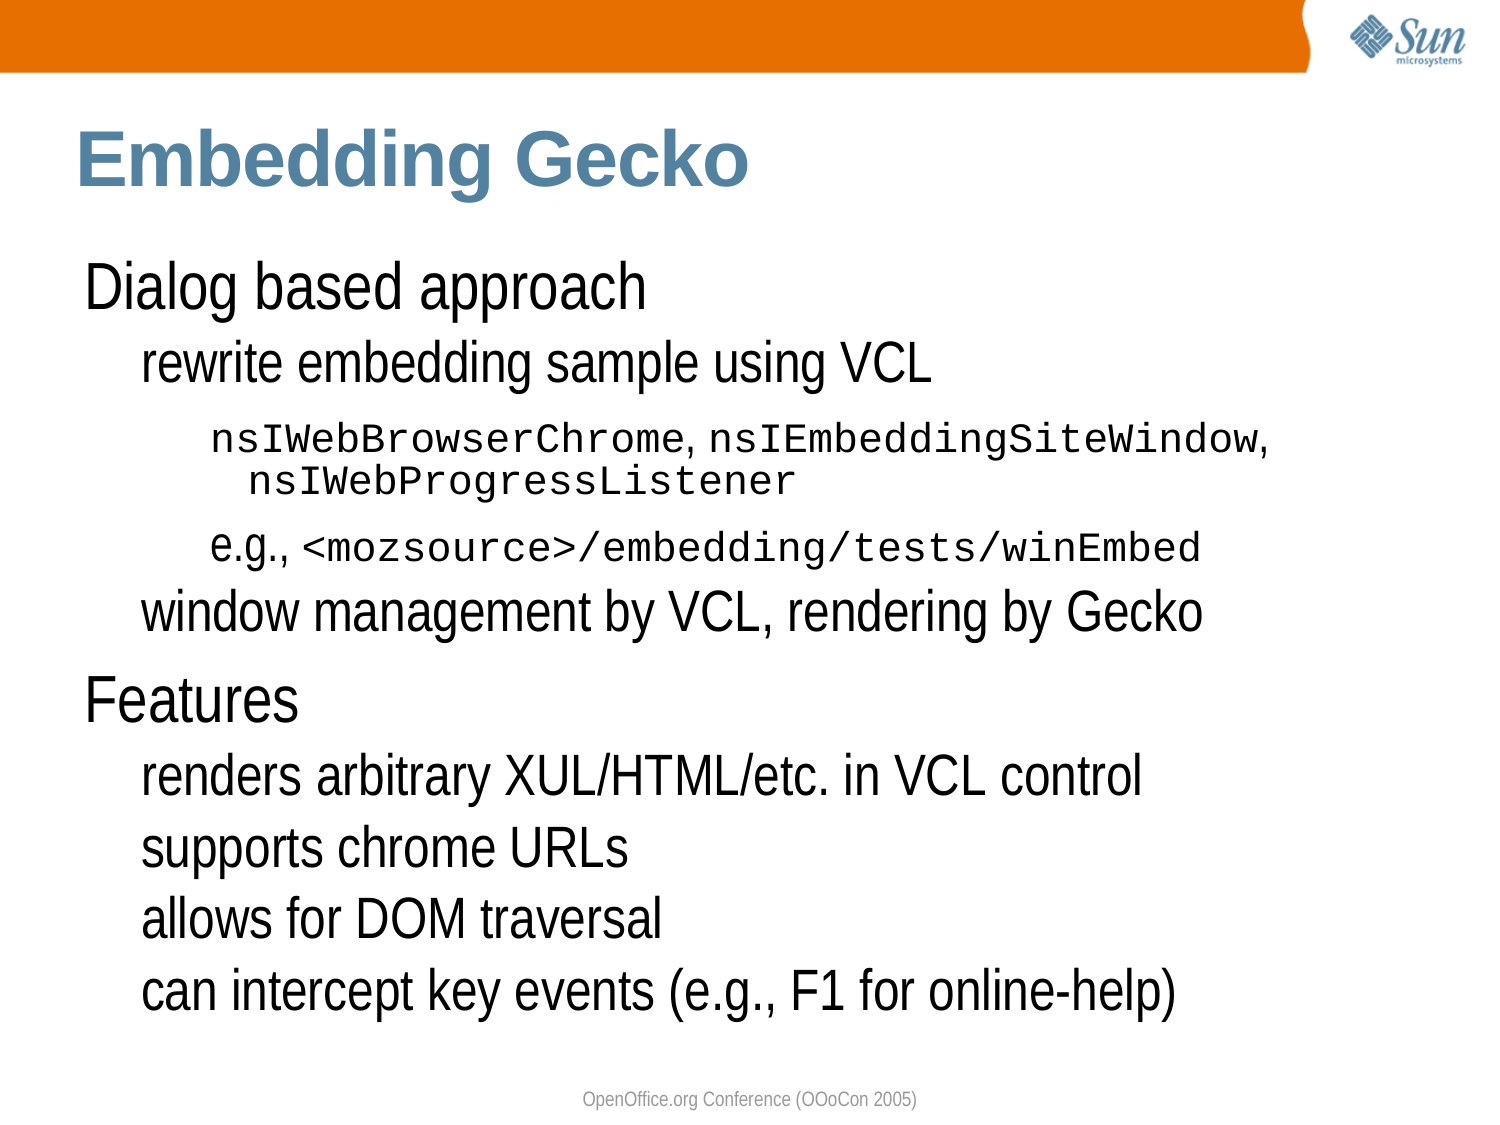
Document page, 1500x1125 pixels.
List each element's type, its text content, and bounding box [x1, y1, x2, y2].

picture [0, 0, 1500, 75]
title Embedding Gecko [75, 122, 1438, 228]
list Dialog based approach rewrite embedding sample using VCL nsIWebBrowserChrome, nsIEmbeddingSiteWindow, nsIWebProgressListener e.g., <mozsource>/embedding/tests/winEmbed window management by VCL, rendering by Gecko Features renders arbitrary XUL/HTML/etc. in VCL control supports chrome URLs allows for DOM traversal can intercept key events (e.g., F1 for online-help) [64, 257, 1402, 1024]
